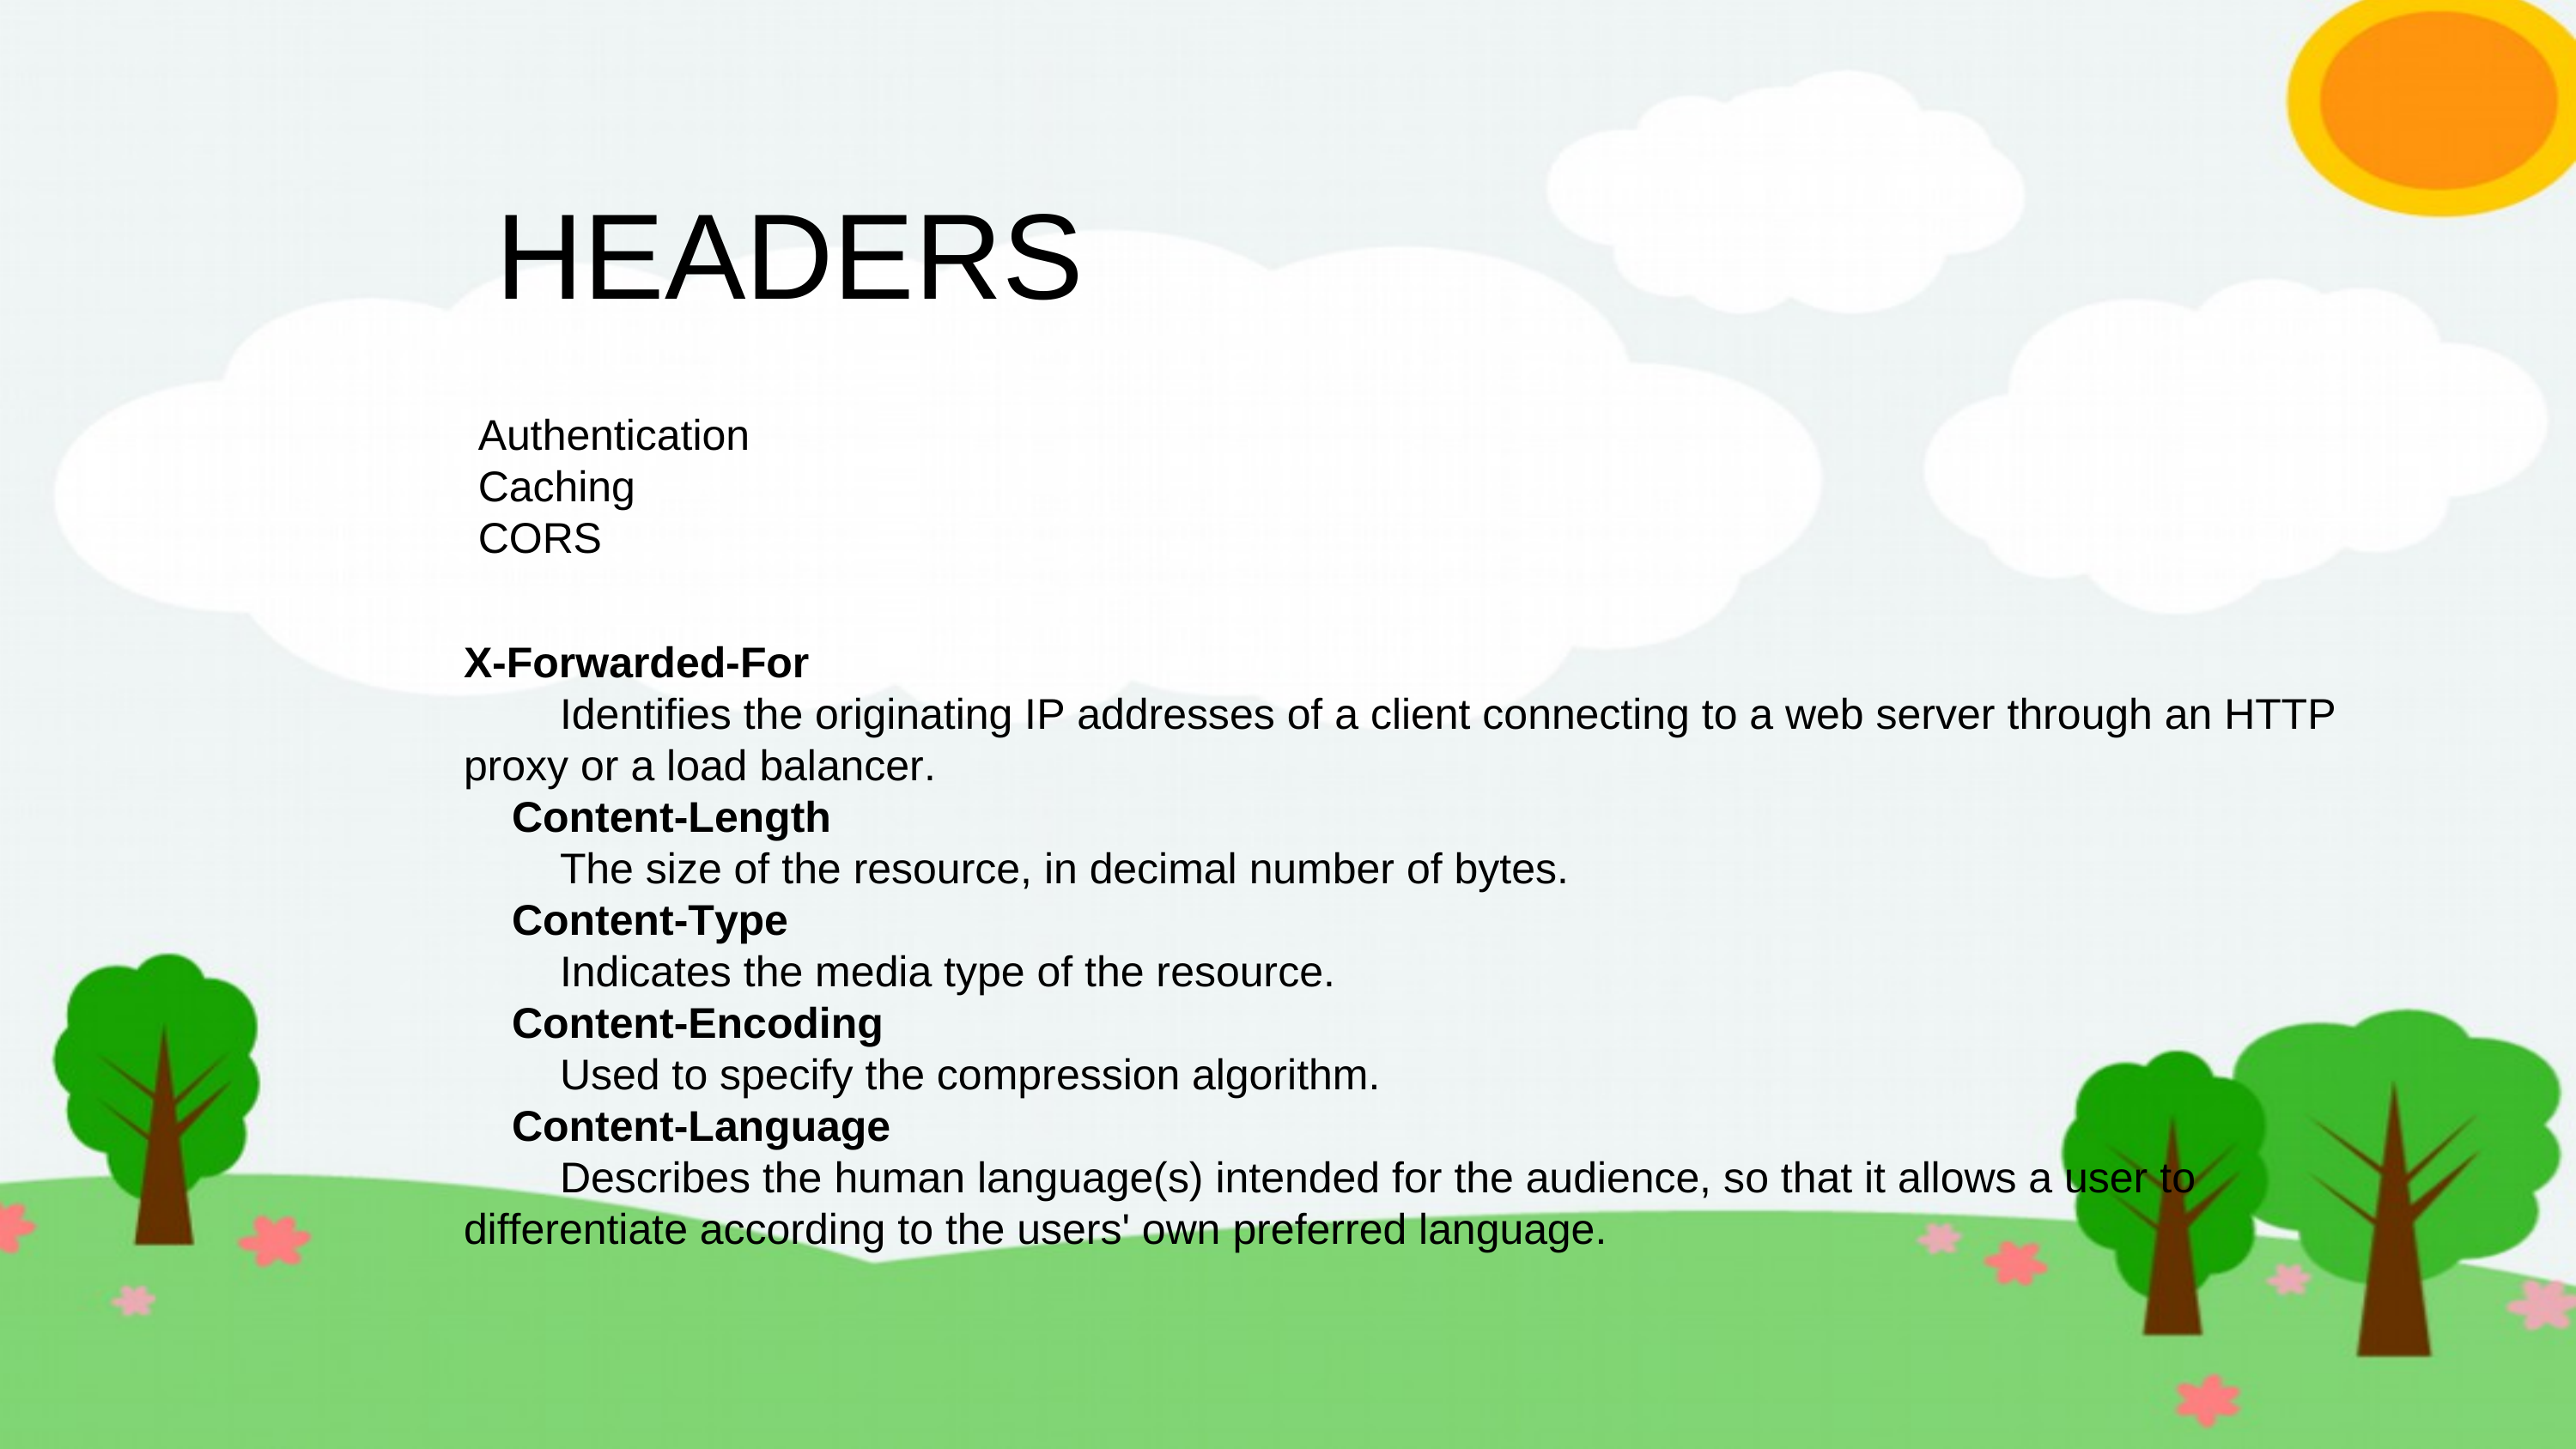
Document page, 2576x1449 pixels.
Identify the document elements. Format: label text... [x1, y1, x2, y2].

text_box HEADERS [495, 148, 1584, 325]
text_box Authentication Caching CORS [465, 401, 2239, 628]
text_box X-Forwarded-For Identifies the originating IP addresses of a client connecting to a web server through an HTTP proxy or a load balancer. Content-Length The size of the resource, in decimal number of bytes. Content-Type Indicates the media type of the resource. Content-Encoding Used to specify the compression algorithm. Content-Language Describes the human language(s) intended for the audience, so that it allows a user to differentiate according to the users' own preferred language. [451, 628, 2409, 1266]
picture [0, 0, 2576, 1449]
